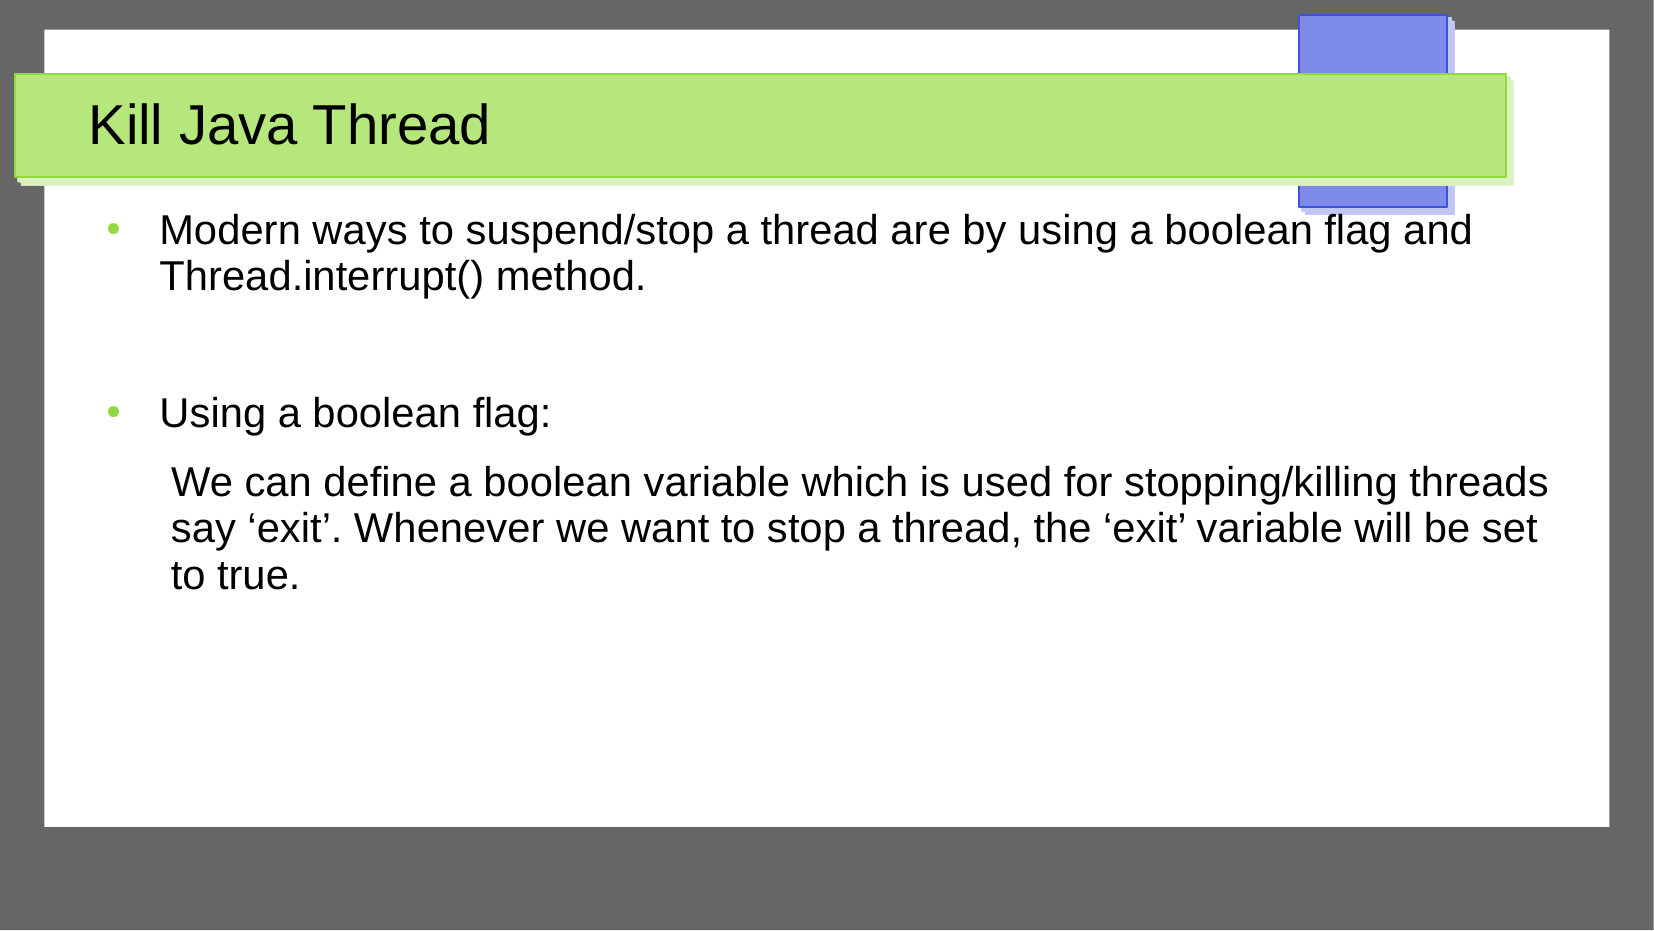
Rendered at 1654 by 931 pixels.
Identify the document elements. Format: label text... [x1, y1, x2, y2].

title Kill Java Thread [88, 73, 1506, 178]
list Modern ways to suspend/stop a thread are by using a boolean flag and Thread.interrupt() method. Using a boolean flag: We can define a boolean variable which is used for stopping/killing threads say ‘exit’. Whenever we want to stop a thread, the ‘exit’ variable will be set to true. [88, 206, 1565, 798]
